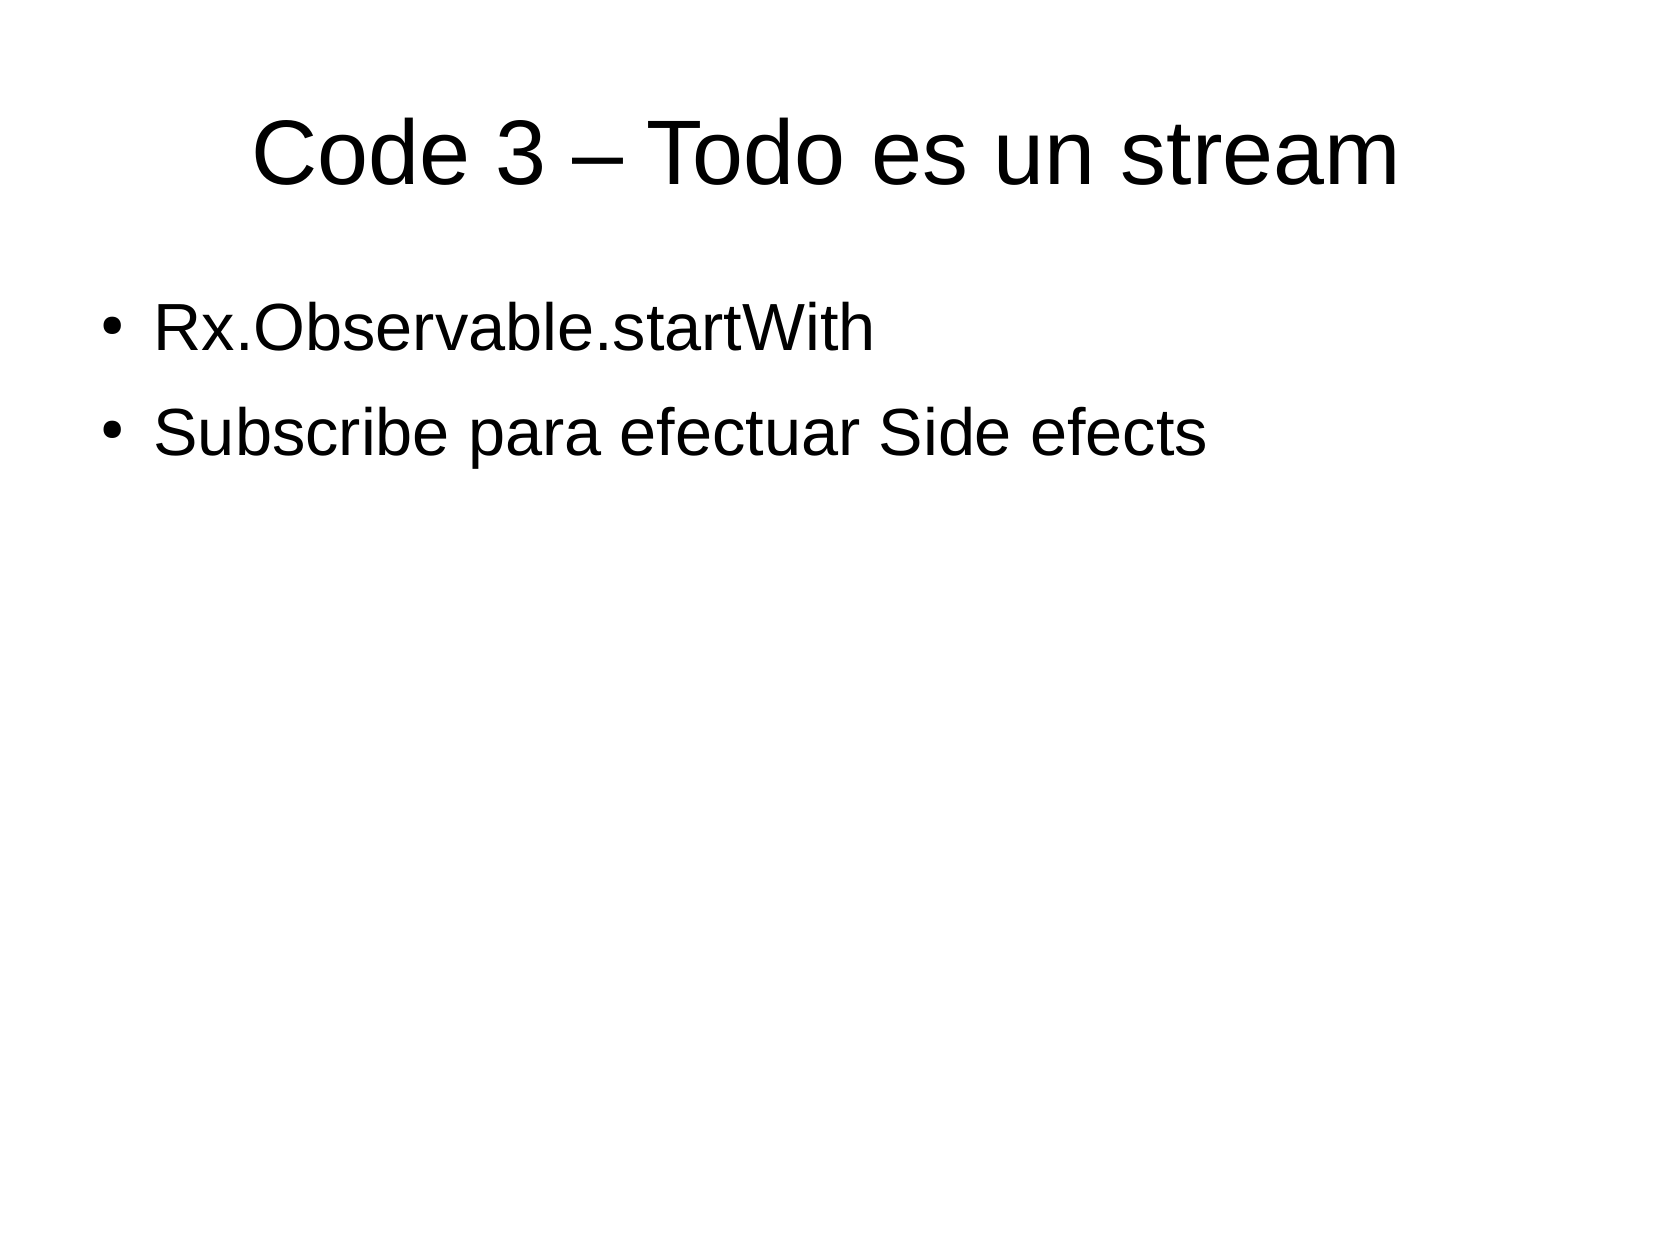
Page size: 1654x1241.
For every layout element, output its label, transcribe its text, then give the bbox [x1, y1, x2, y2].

list Rx.Observable.startWith Subscribe para efectuar Side efects [82, 290, 1571, 1010]
title Code 3 – Todo es un stream [82, 49, 1571, 257]
